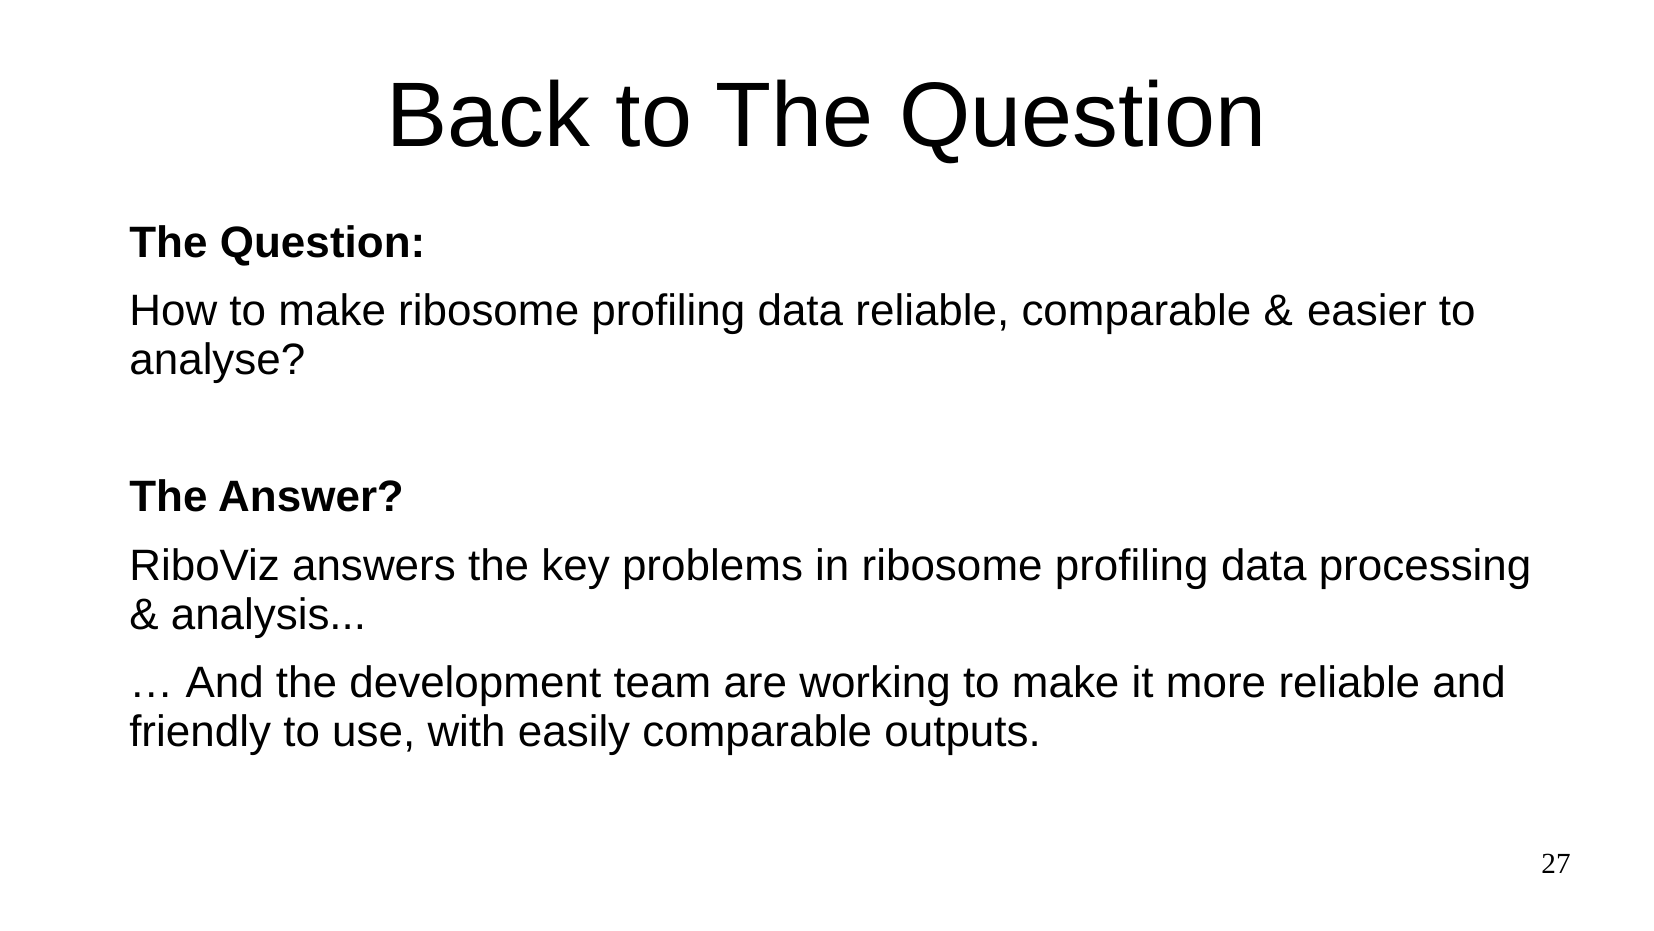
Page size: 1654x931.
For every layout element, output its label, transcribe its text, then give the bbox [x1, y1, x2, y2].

title Back to The Question [82, 37, 1571, 193]
list The Question: How to make ribosome profiling data reliable, comparable & easier to analyse? The Answer? RiboViz answers the key problems in ribosome profiling data processing & analysis... … And the development team are working to make it more reliable and friendly to use, with easily comparable outputs. [82, 217, 1571, 758]
